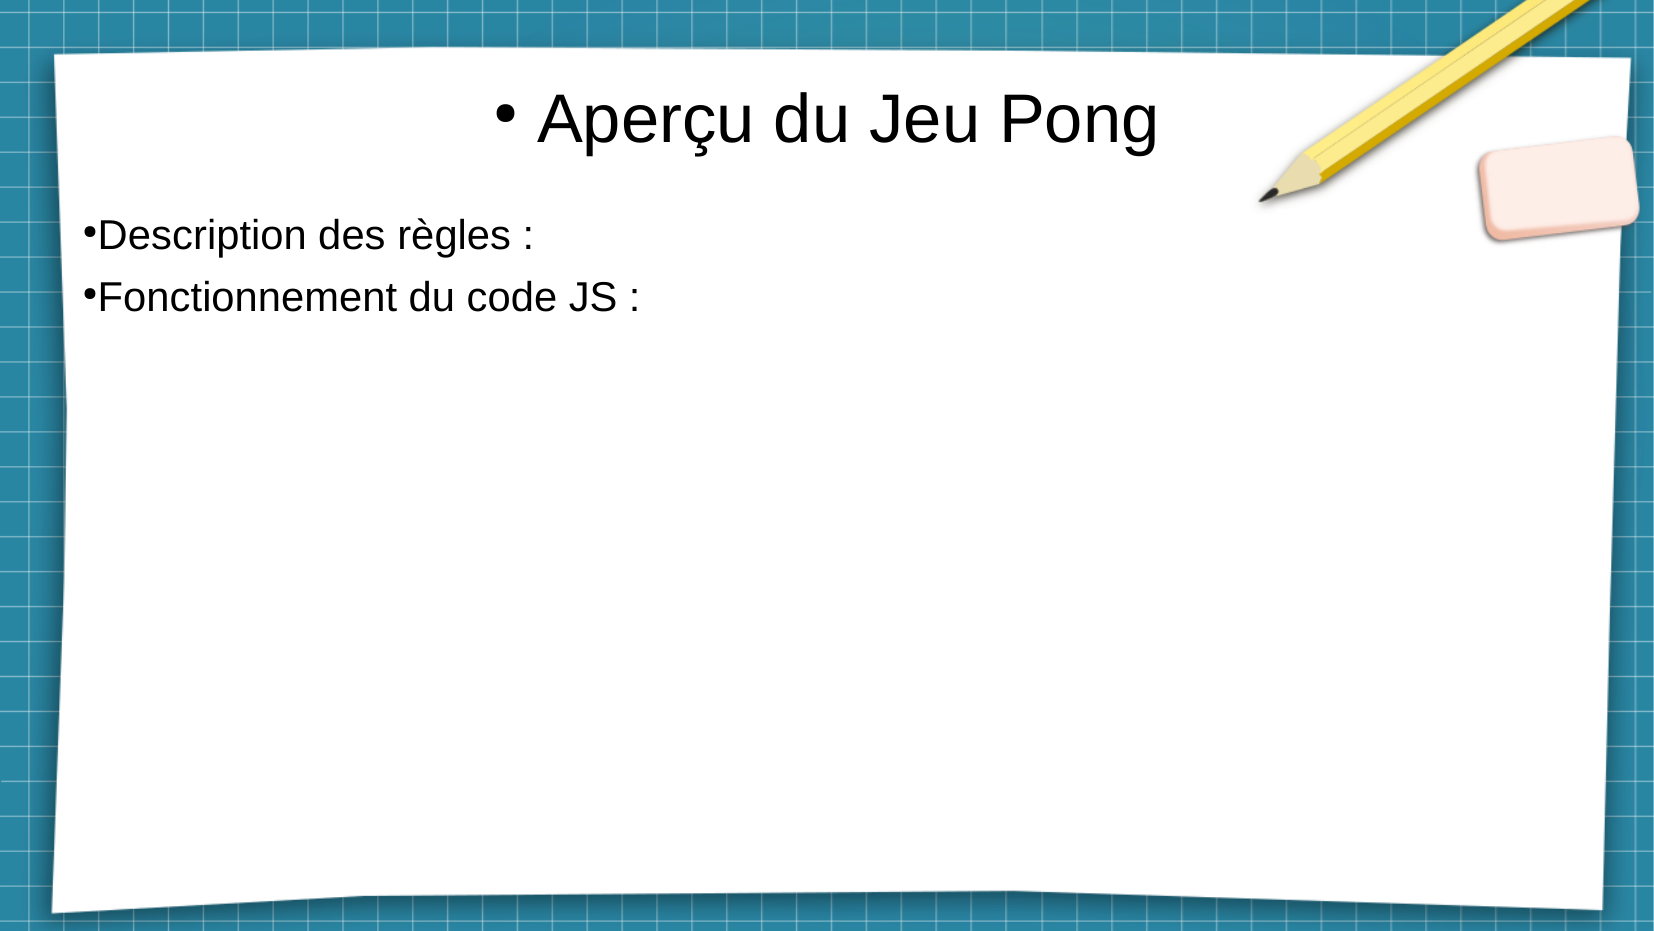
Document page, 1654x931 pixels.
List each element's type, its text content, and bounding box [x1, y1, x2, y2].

list Description des règles : Fonctionnement du code JS : [82, 217, 1571, 865]
title Aperçu du Jeu Pong [82, 37, 1571, 193]
